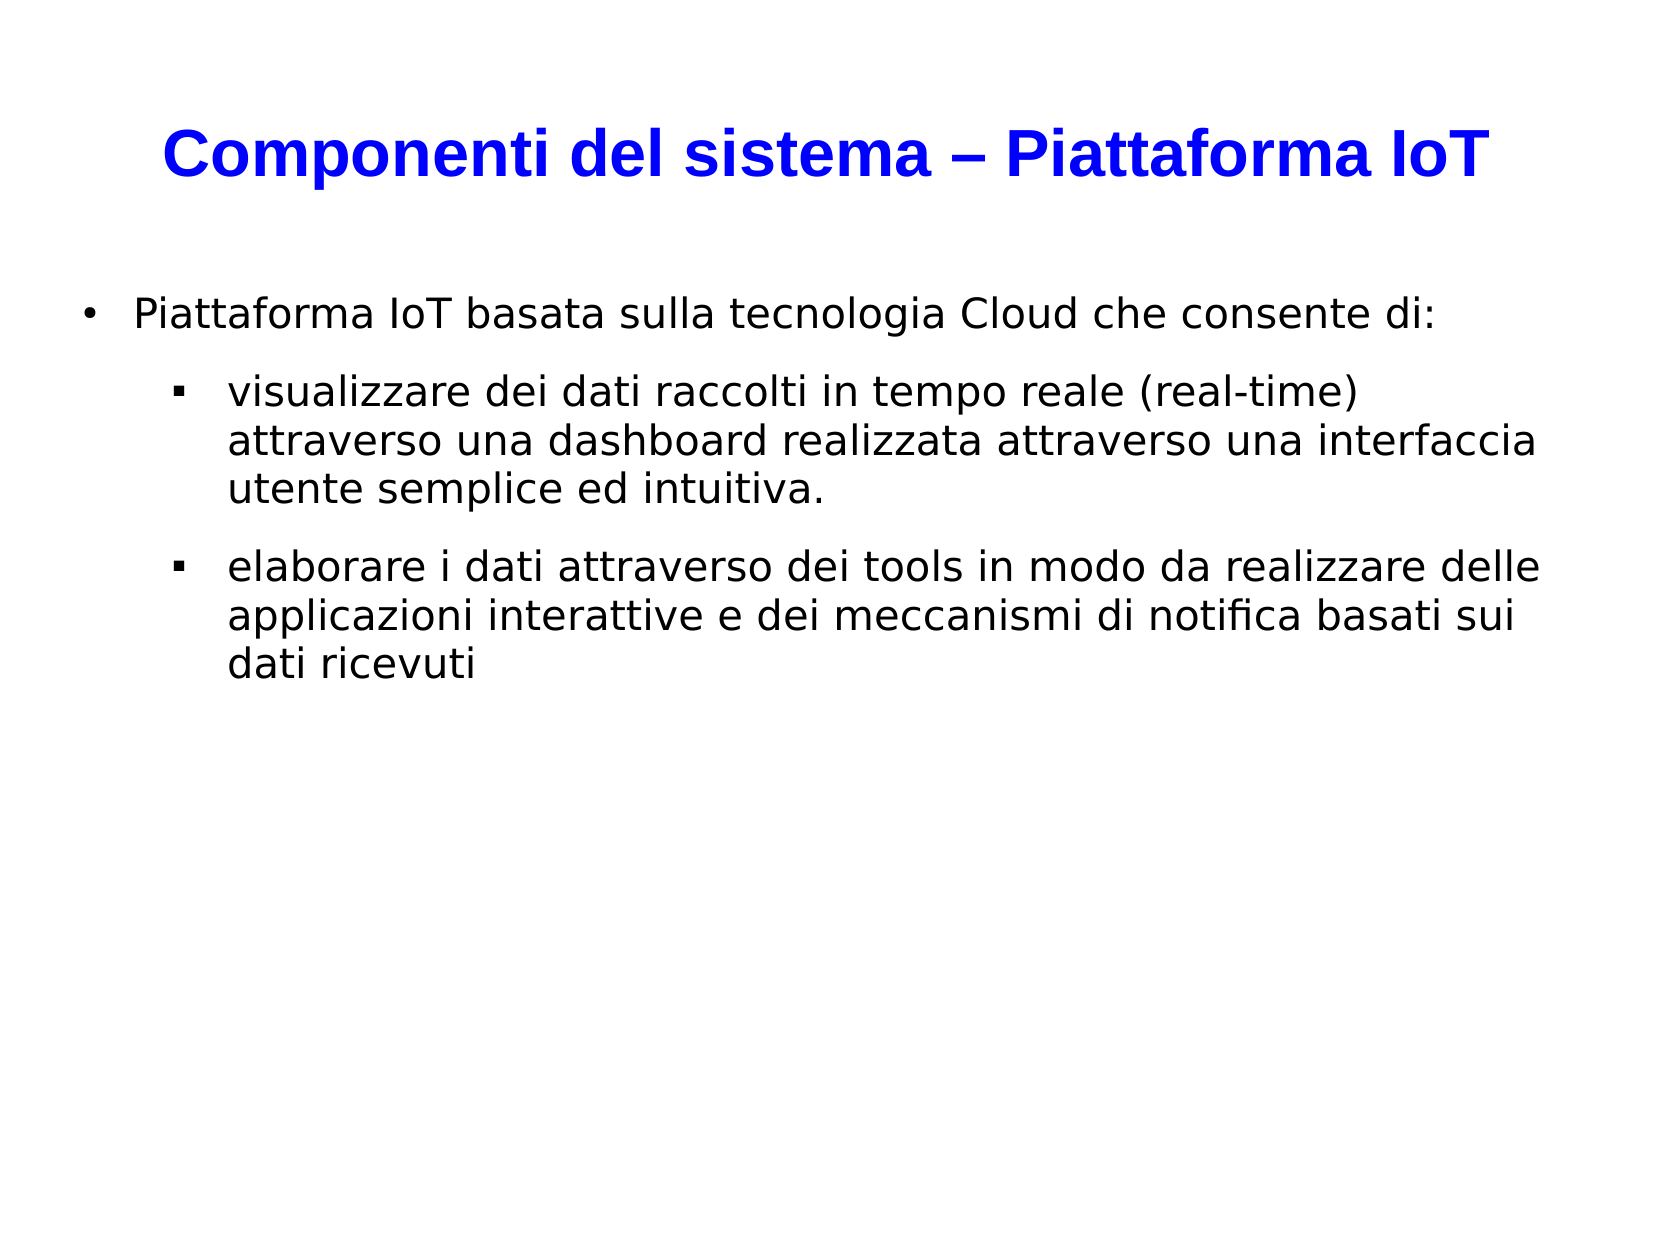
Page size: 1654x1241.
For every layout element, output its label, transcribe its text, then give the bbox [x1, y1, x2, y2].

title Componenti del sistema – Piattaforma IoT [82, 49, 1571, 257]
list Piattaforma IoT basata sulla tecnologia Cloud che consente di: visualizzare dei dati raccolti in tempo reale (real-time) attraverso una dashboard realizzata attraverso una interfaccia utente semplice ed intuitiva. elaborare i dati attraverso dei tools in modo da realizzare delle applicazioni interattive e dei meccanismi di notifica basati sui dati ricevuti [82, 290, 1571, 1010]
